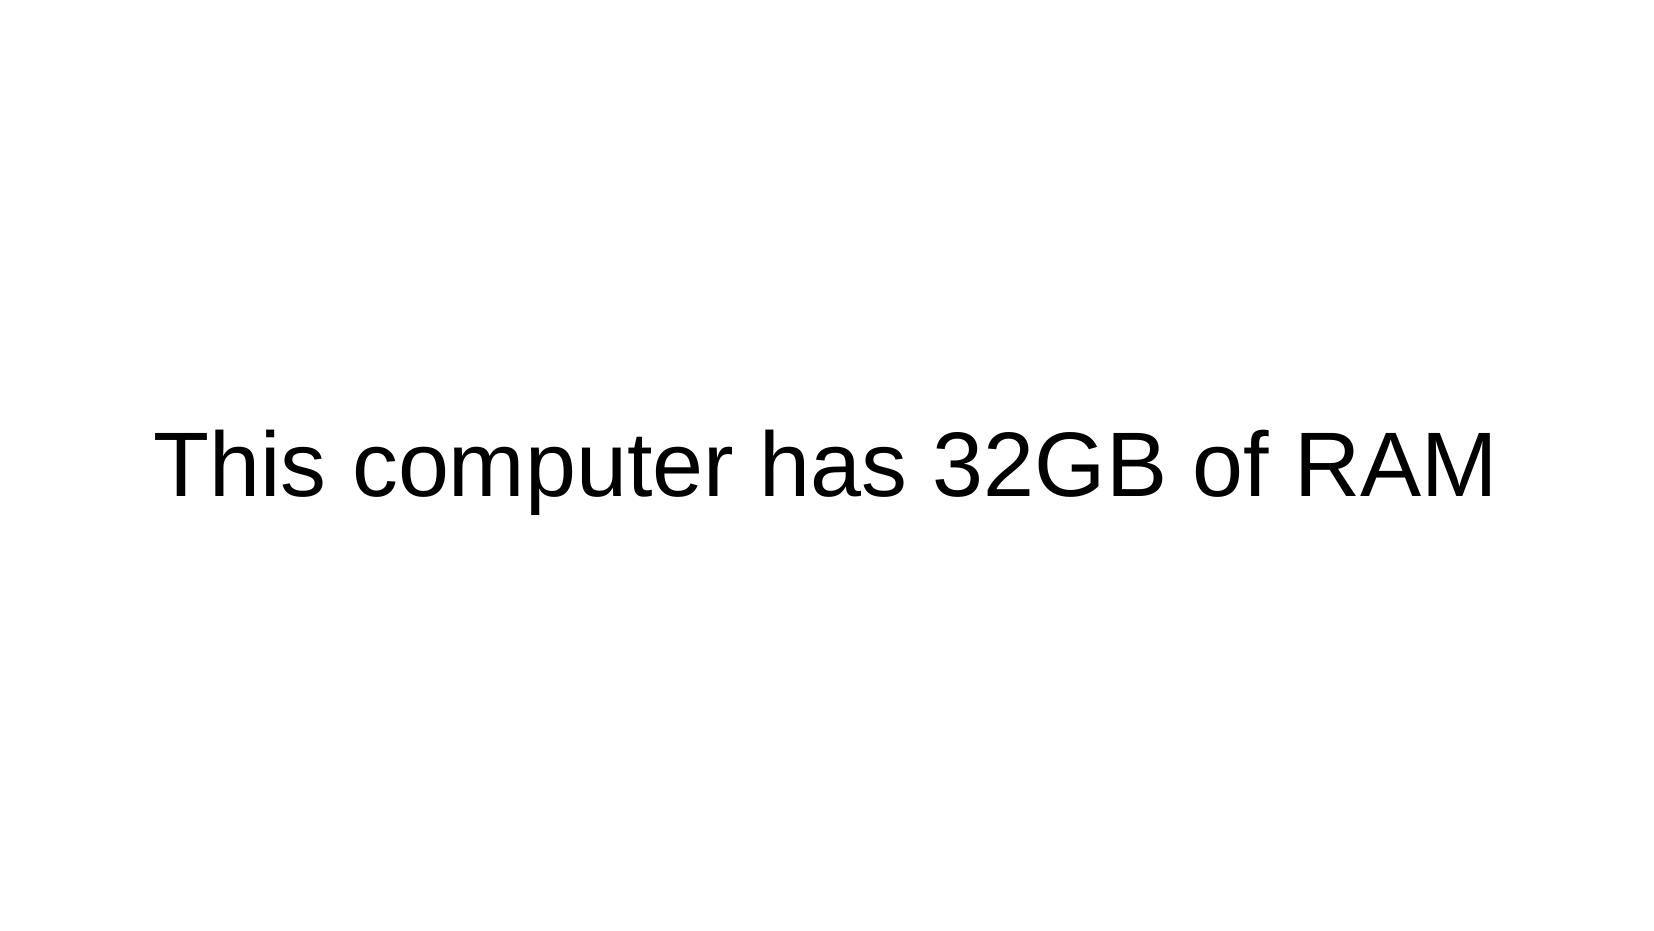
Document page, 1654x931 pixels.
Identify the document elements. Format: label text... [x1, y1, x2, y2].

title This computer has 32GB of RAM [73, 41, 1581, 890]
